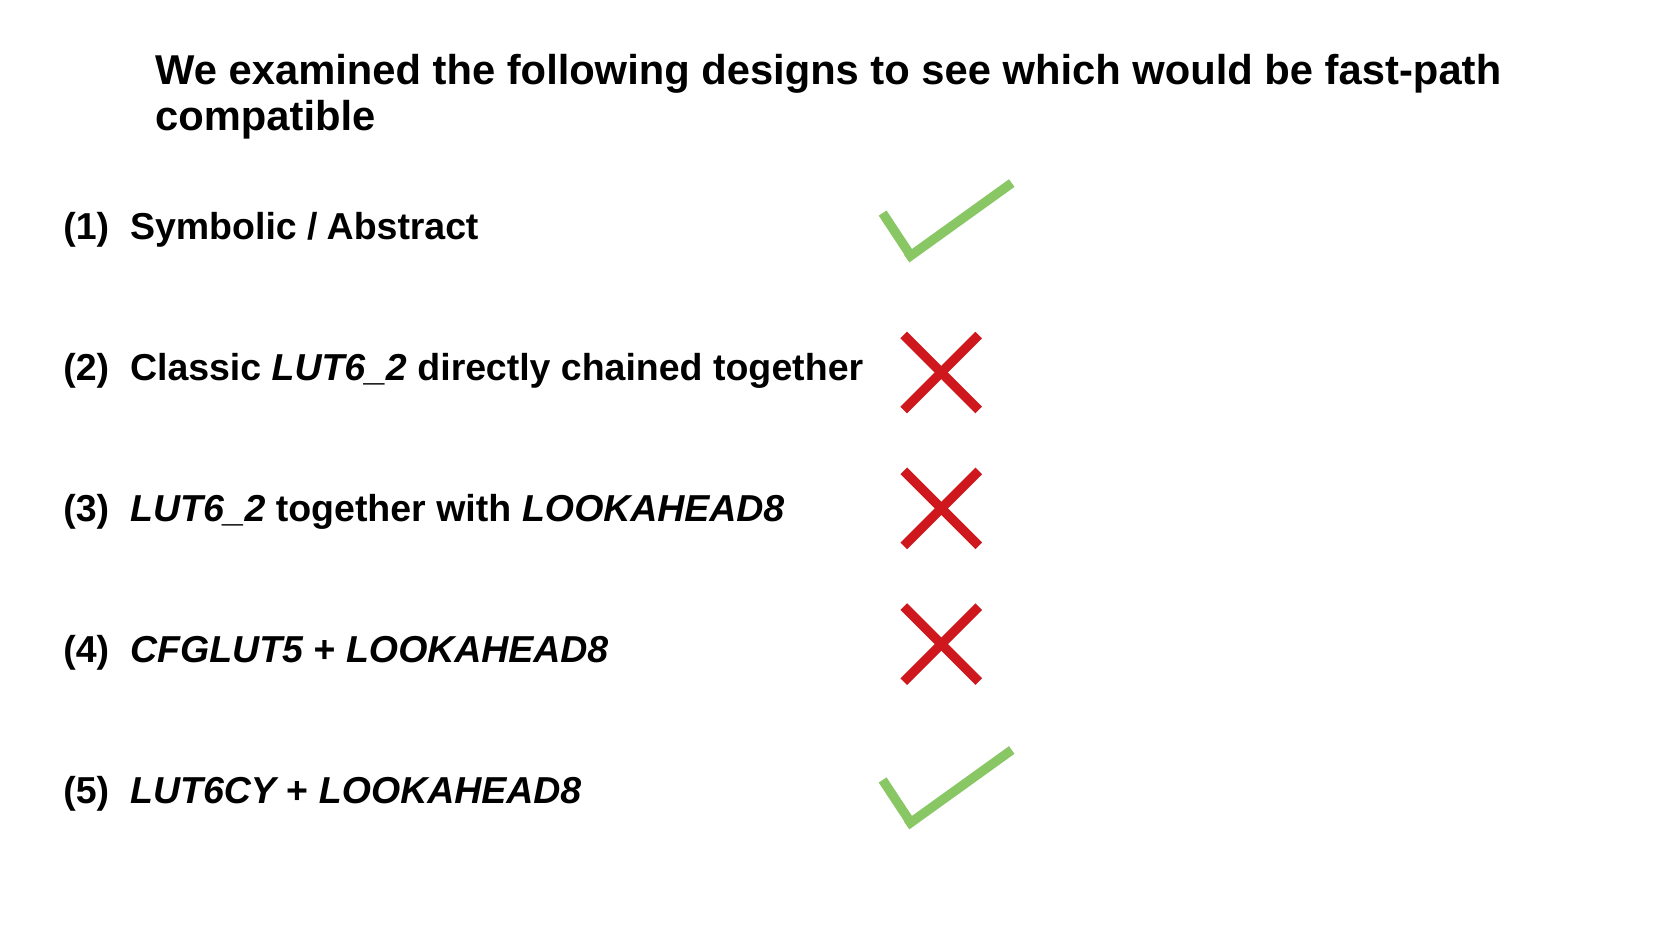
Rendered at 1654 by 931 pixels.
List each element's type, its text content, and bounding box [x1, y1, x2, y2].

text_box We examined the following designs to see which would be fast-path compatible [140, 39, 1568, 147]
text_box Symbolic / Abstract Classic LUT6_2 directly chained together LUT6_2 together with LOOKAHEAD8 CFGLUT5 + LOOKAHEAD8 LUT6CY + LOOKAHEAD8 [48, 198, 904, 826]
